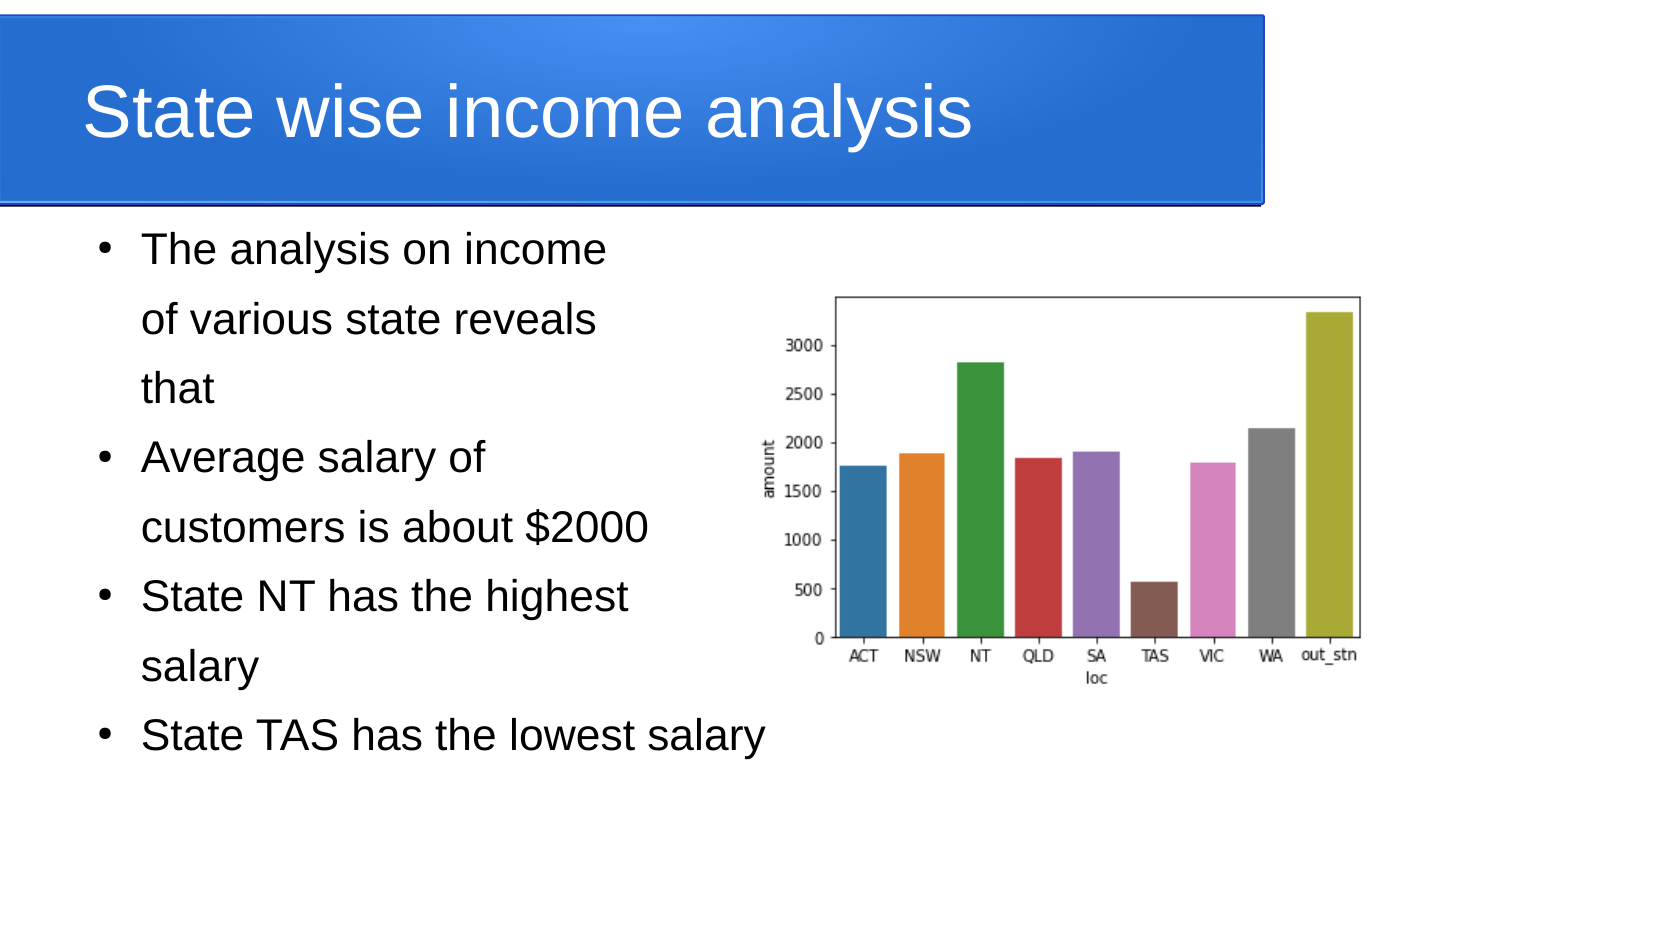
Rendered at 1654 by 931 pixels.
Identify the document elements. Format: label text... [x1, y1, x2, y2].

title State wise income analysis [82, 29, 1235, 196]
list The analysis on income of various state reveals that Average salary of customers is about $2000 State NT has the highest salary State TAS has the lowest salary [82, 224, 1571, 764]
picture [743, 292, 1419, 695]
